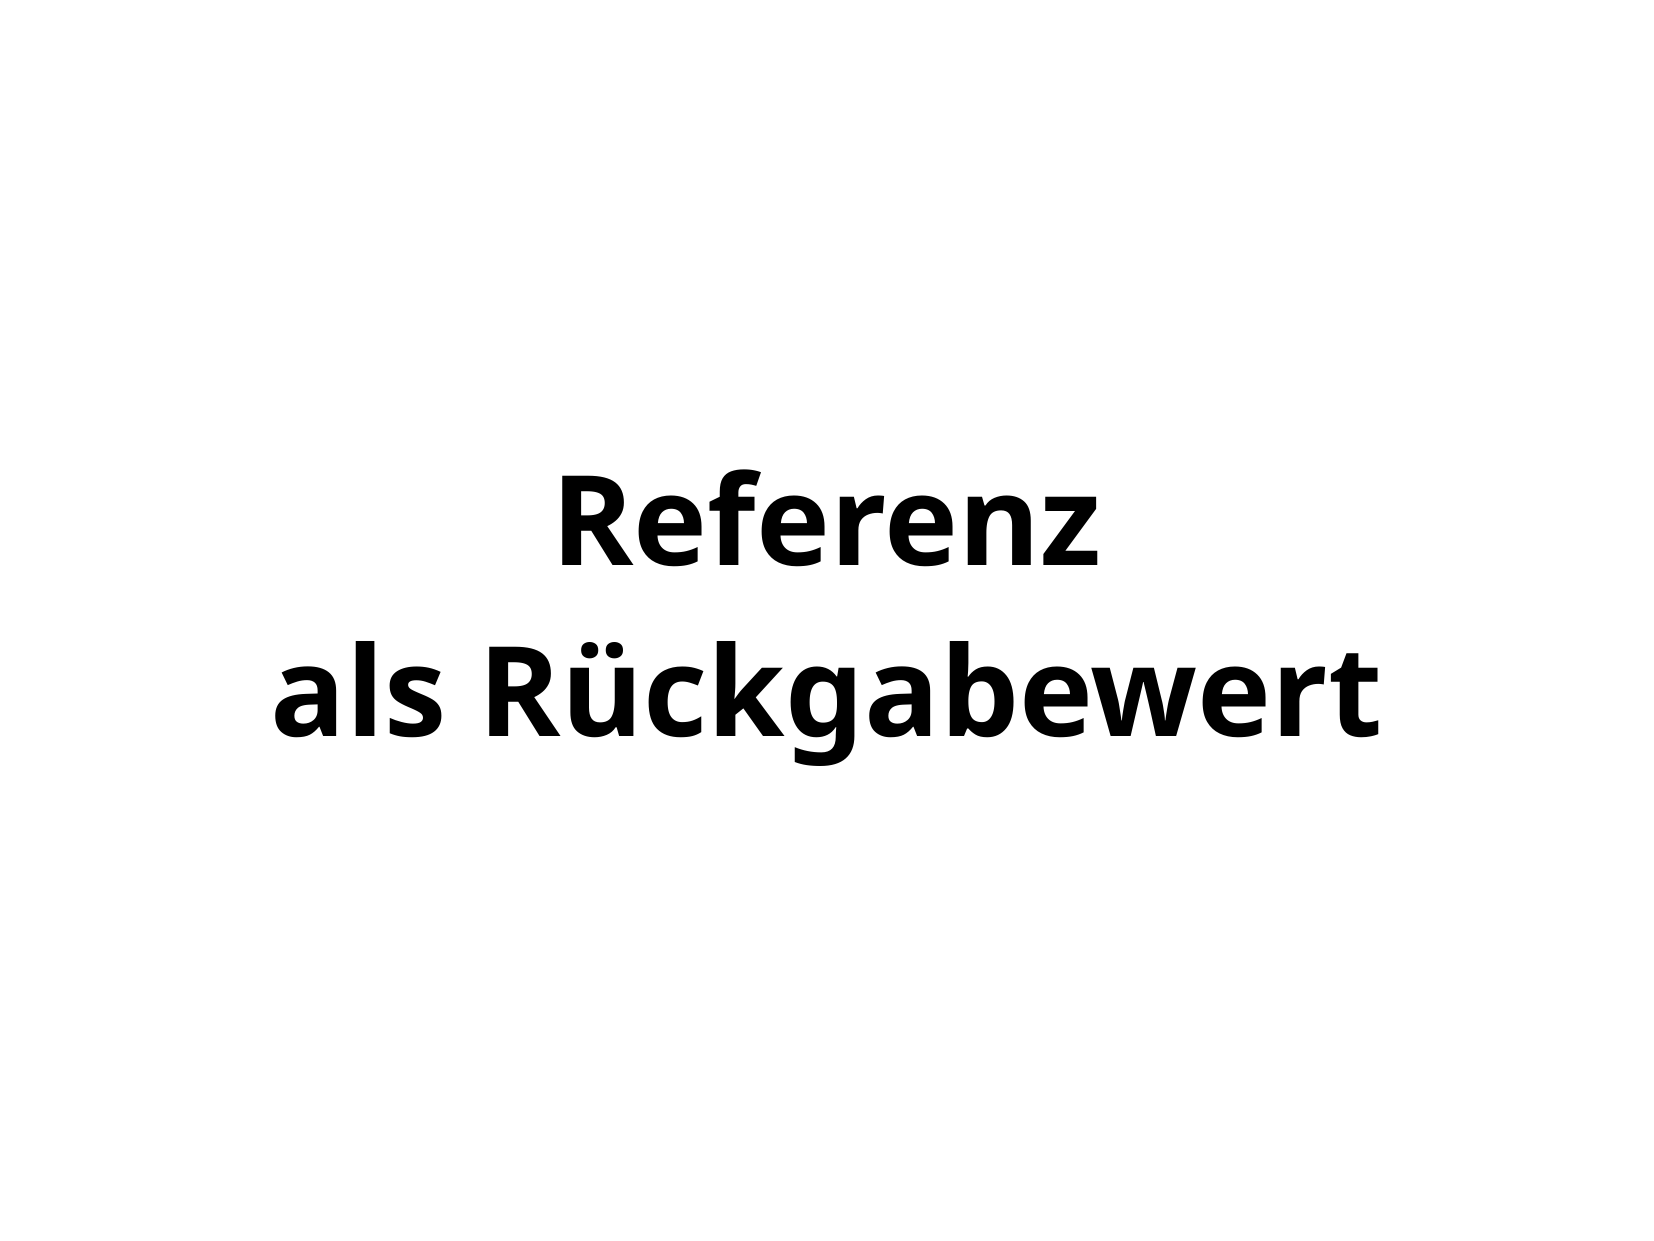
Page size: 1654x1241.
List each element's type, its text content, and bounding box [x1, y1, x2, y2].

subtitle Referenz als Rückgabewert [23, 82, 1630, 1123]
